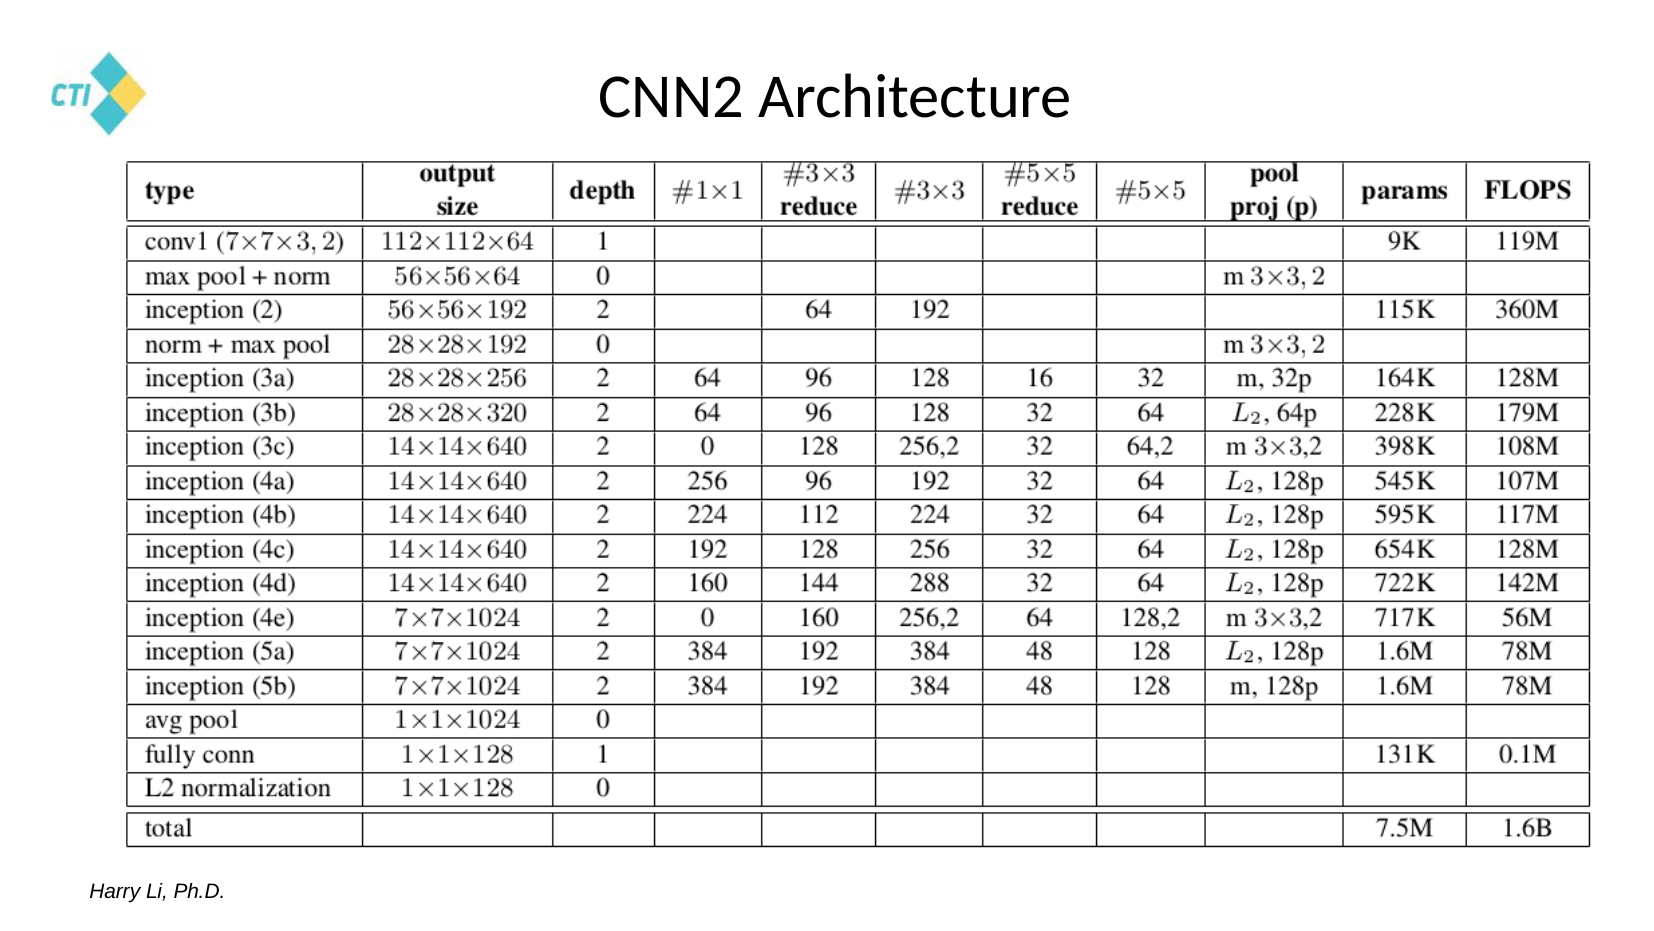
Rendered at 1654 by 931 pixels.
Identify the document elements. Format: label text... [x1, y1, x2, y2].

text_box CNN2 Architecture [214, 47, 1471, 156]
picture [51, 47, 150, 138]
picture [121, 156, 1597, 854]
text_box Harry Li, Ph.D. [74, 870, 241, 910]
